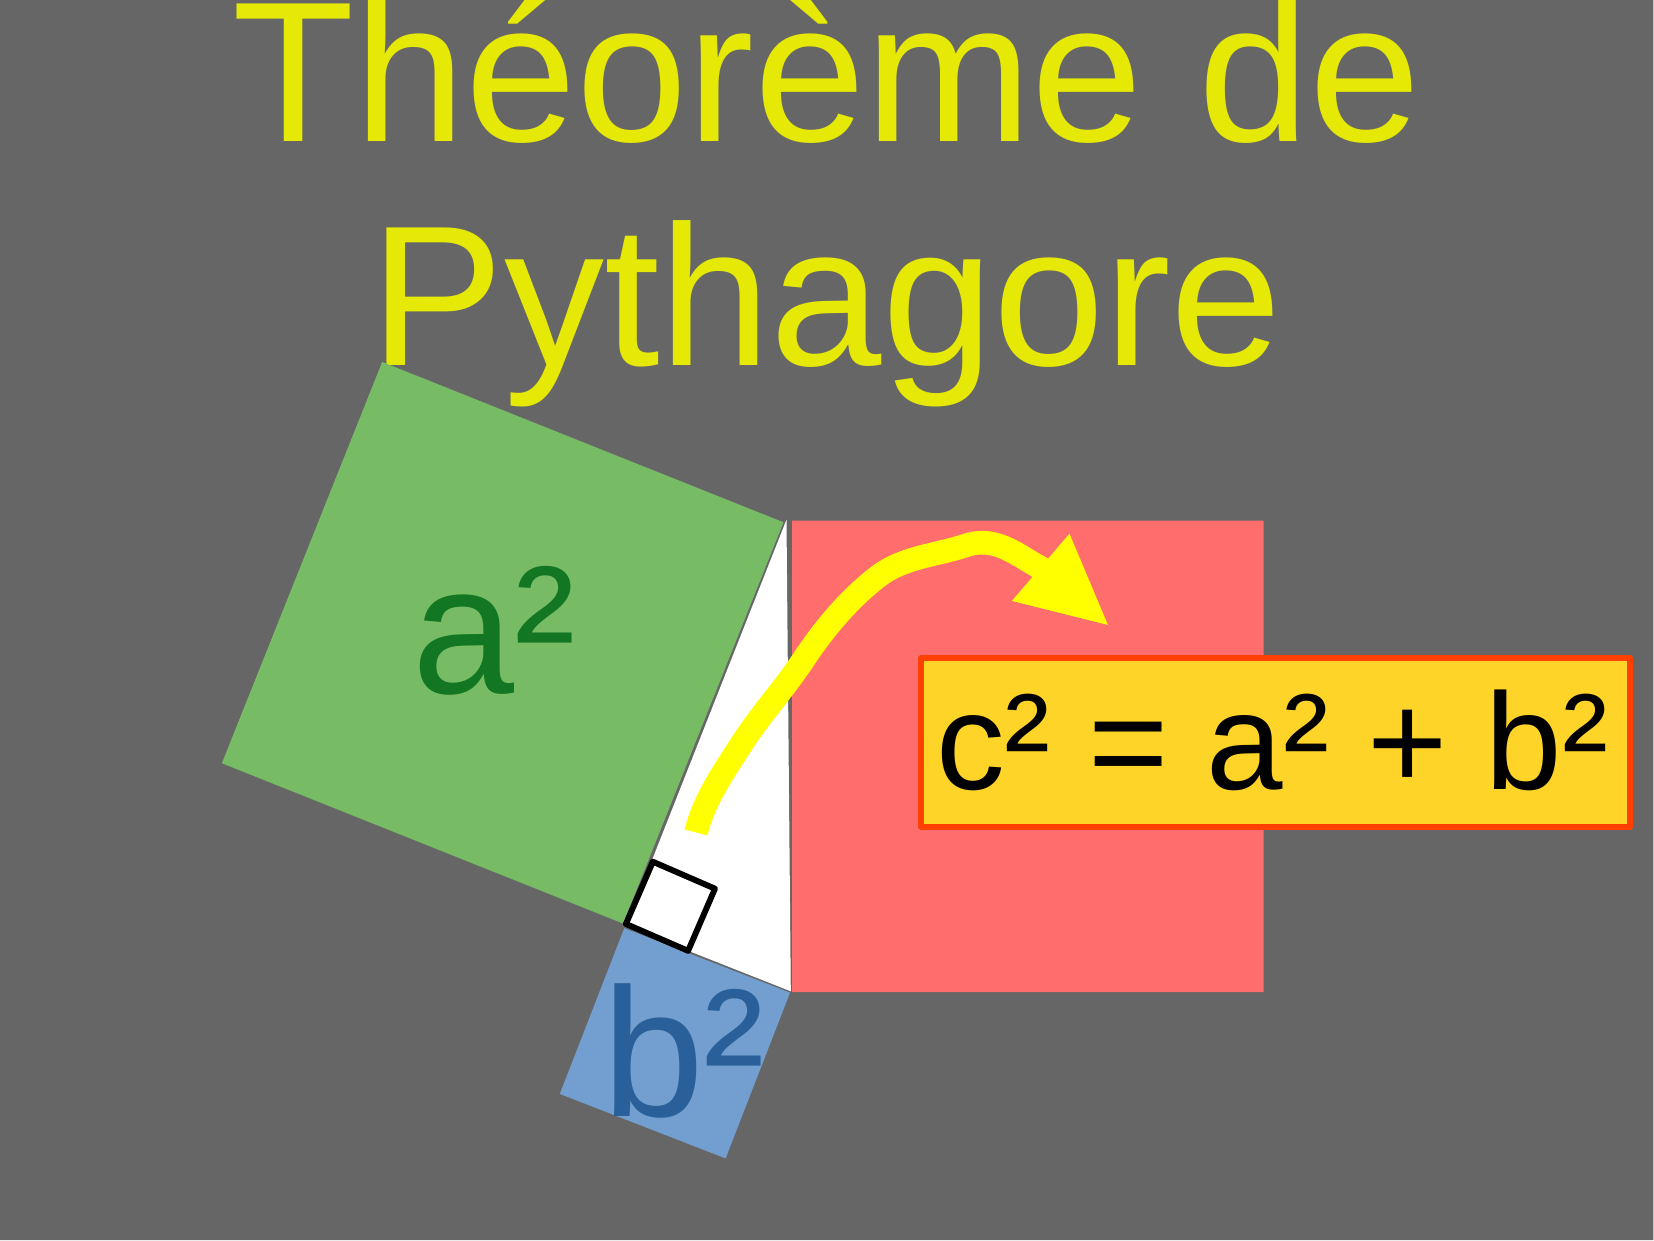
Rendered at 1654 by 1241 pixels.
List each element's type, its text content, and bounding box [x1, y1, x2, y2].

text_box b² [587, 942, 780, 1168]
text_box c² = a² + b² [921, 658, 1630, 827]
text_box a² [397, 519, 591, 745]
title Théorème de Pythagore [177, 0, 1477, 520]
text_box [0, 0, 1654, 1241]
